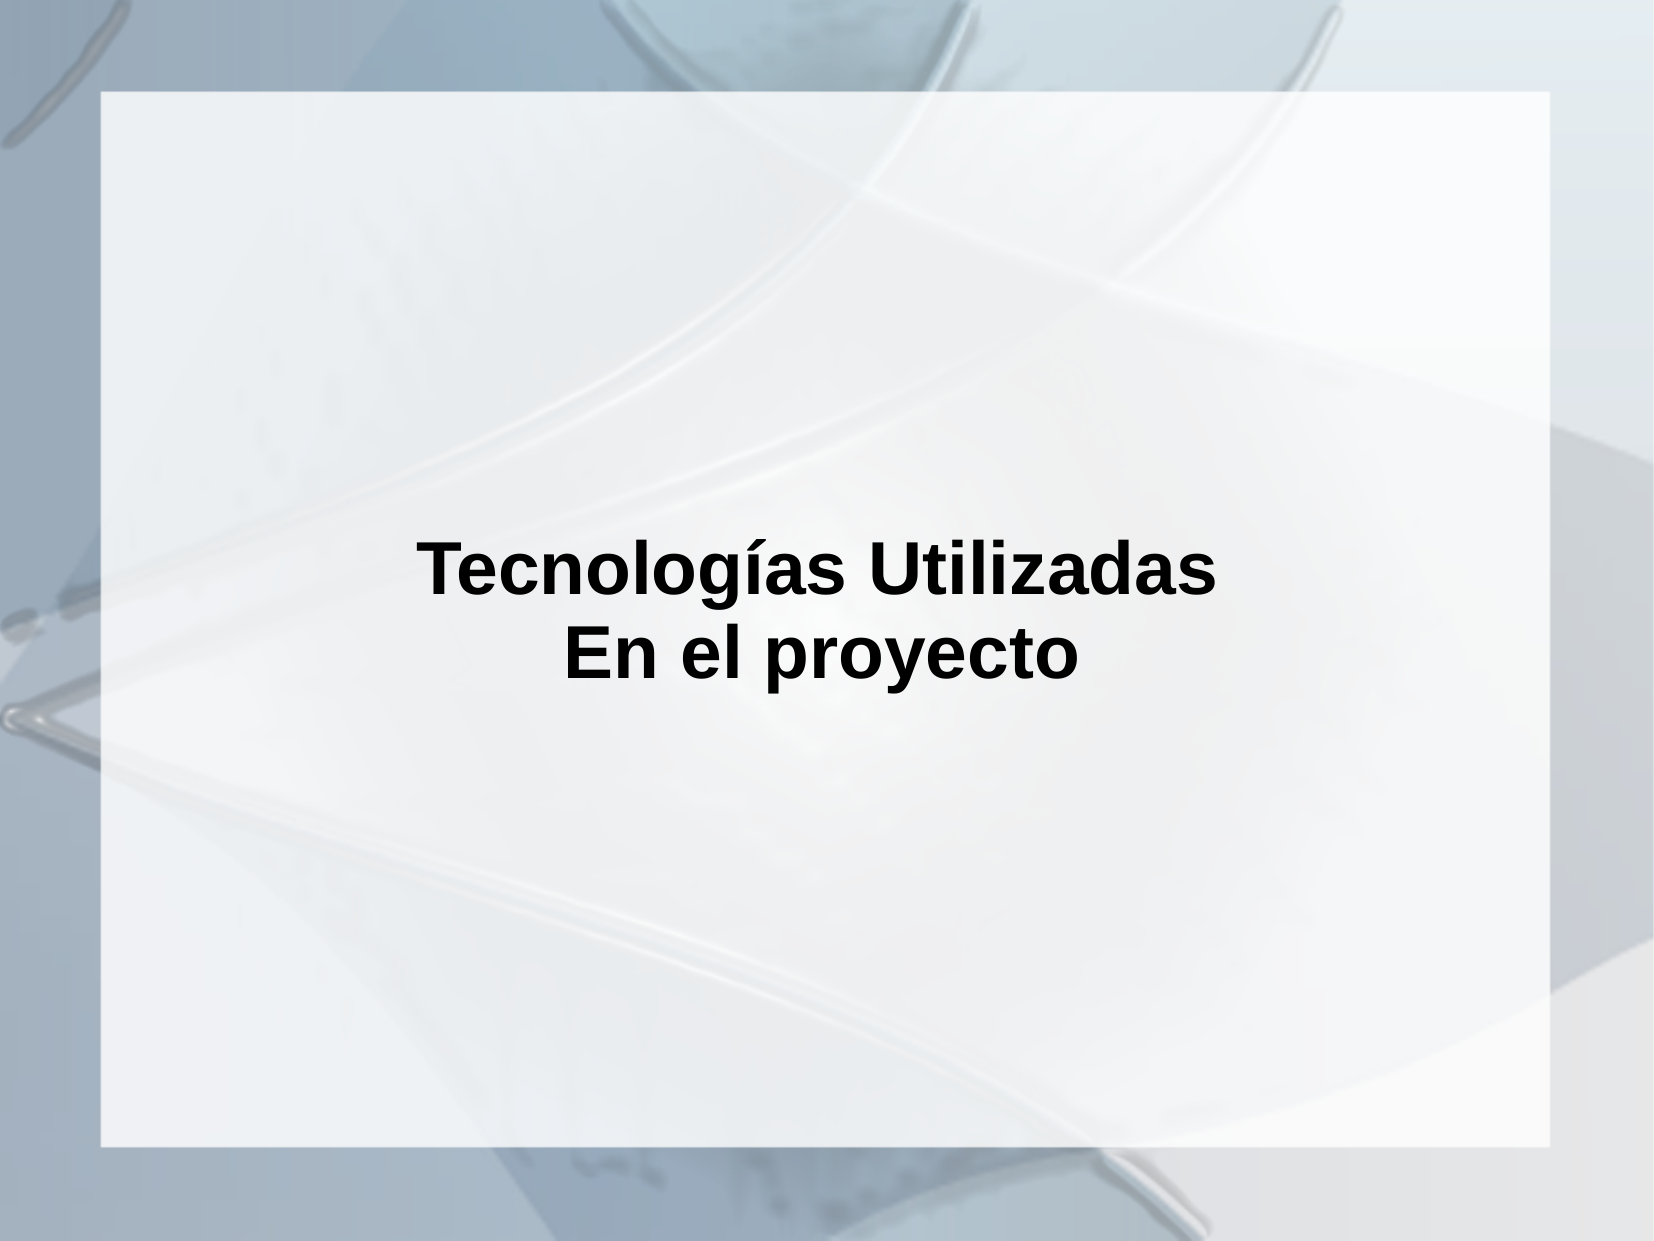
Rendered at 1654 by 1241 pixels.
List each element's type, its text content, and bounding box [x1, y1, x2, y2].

picture [0, 0, 1654, 1241]
text_box Tecnologías Utilizadas En el proyecto [401, 519, 1264, 703]
